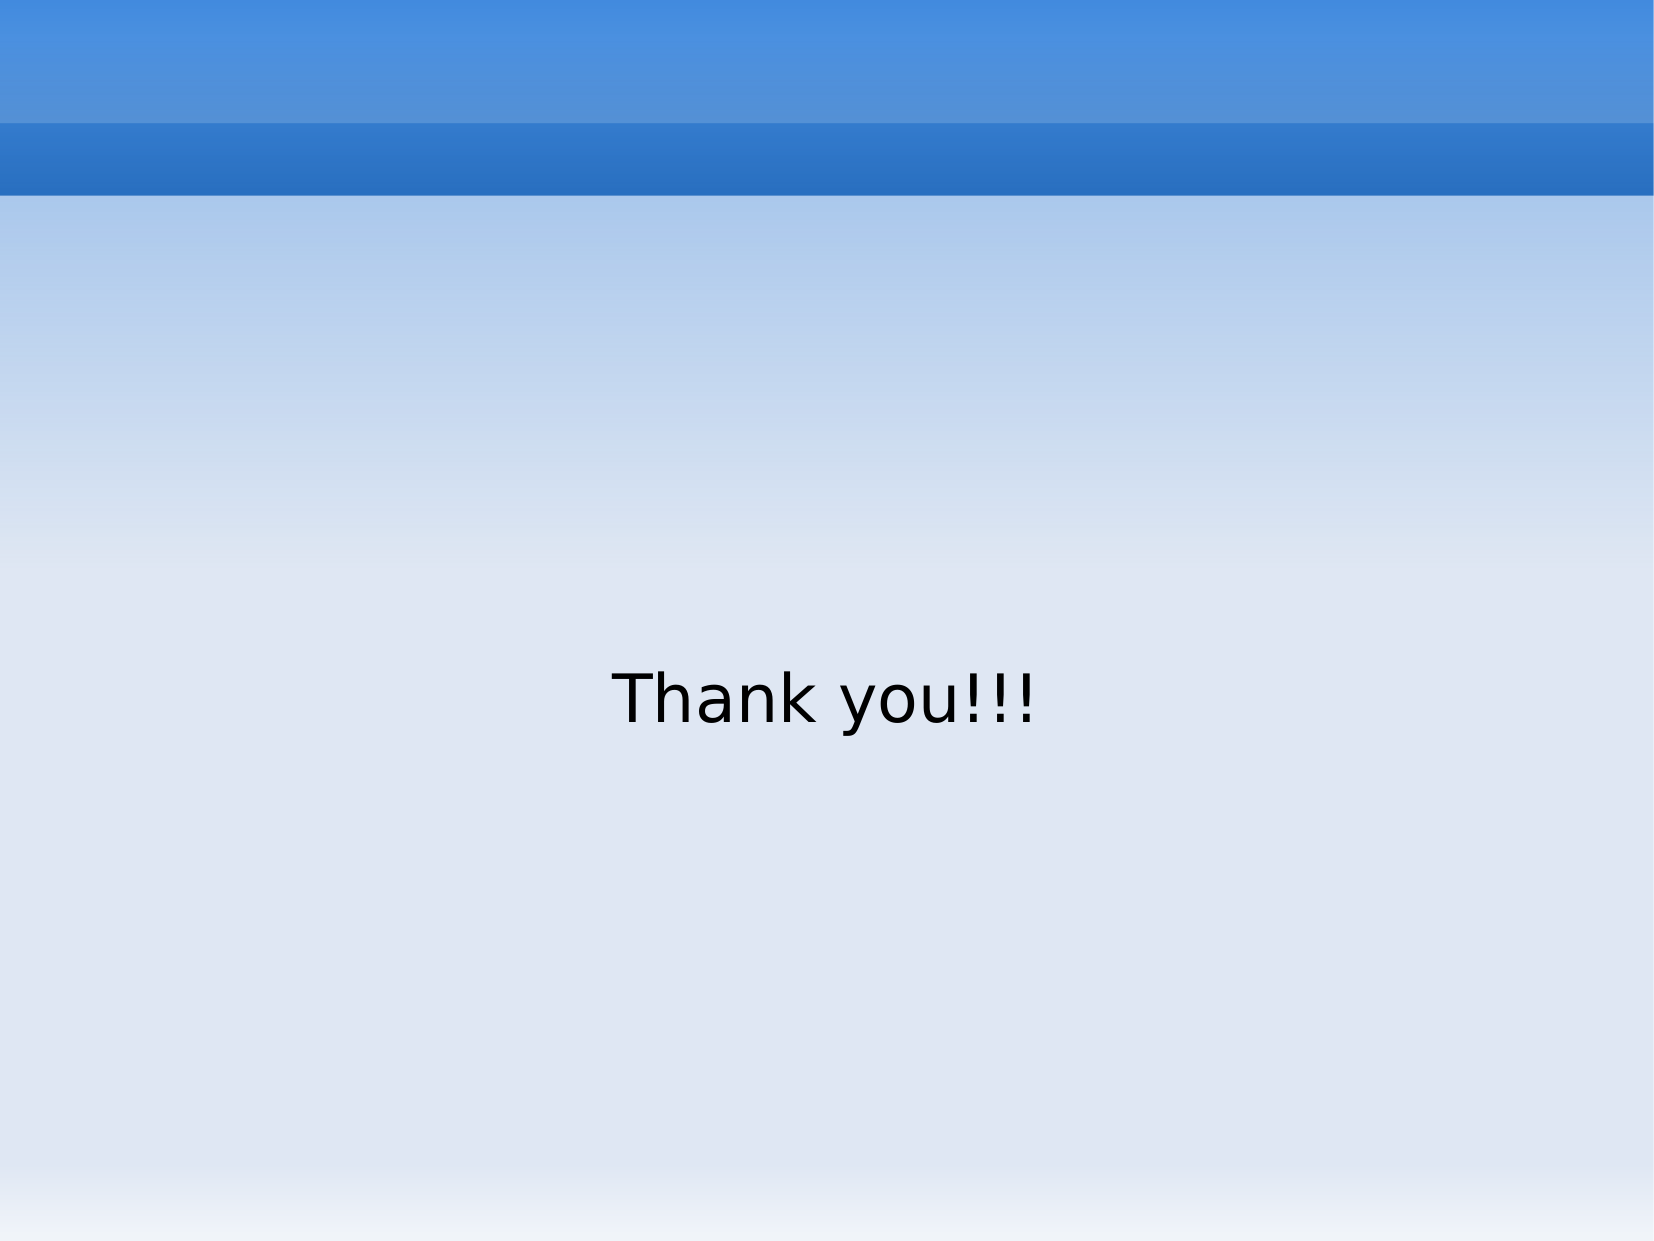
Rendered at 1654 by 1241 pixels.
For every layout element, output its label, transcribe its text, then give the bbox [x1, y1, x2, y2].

picture [0, 0, 1654, 1241]
subtitle Thank you!!! [82, 297, 1571, 1102]
